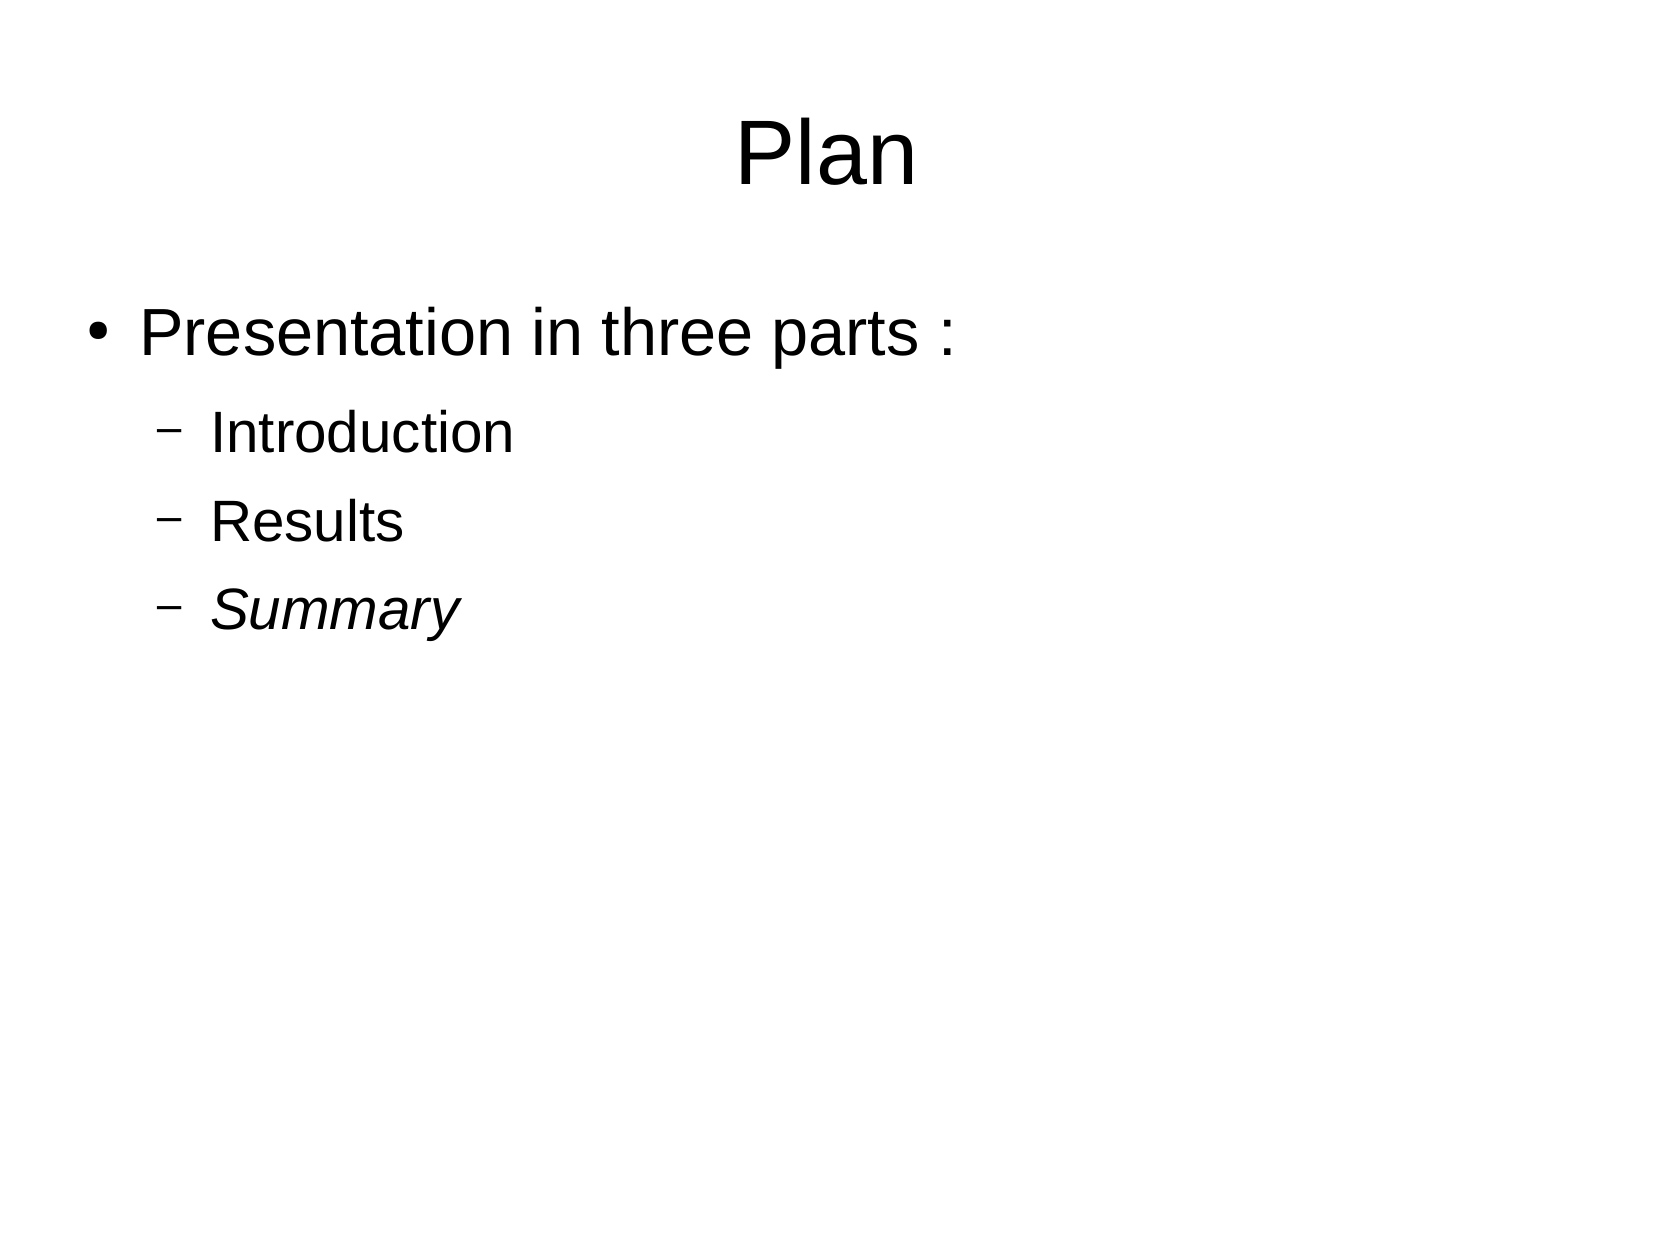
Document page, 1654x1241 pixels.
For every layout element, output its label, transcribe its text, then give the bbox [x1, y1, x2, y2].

title Plan [82, 49, 1571, 257]
list Presentation in three parts : Introduction Results Summary [68, 295, 1524, 1015]
